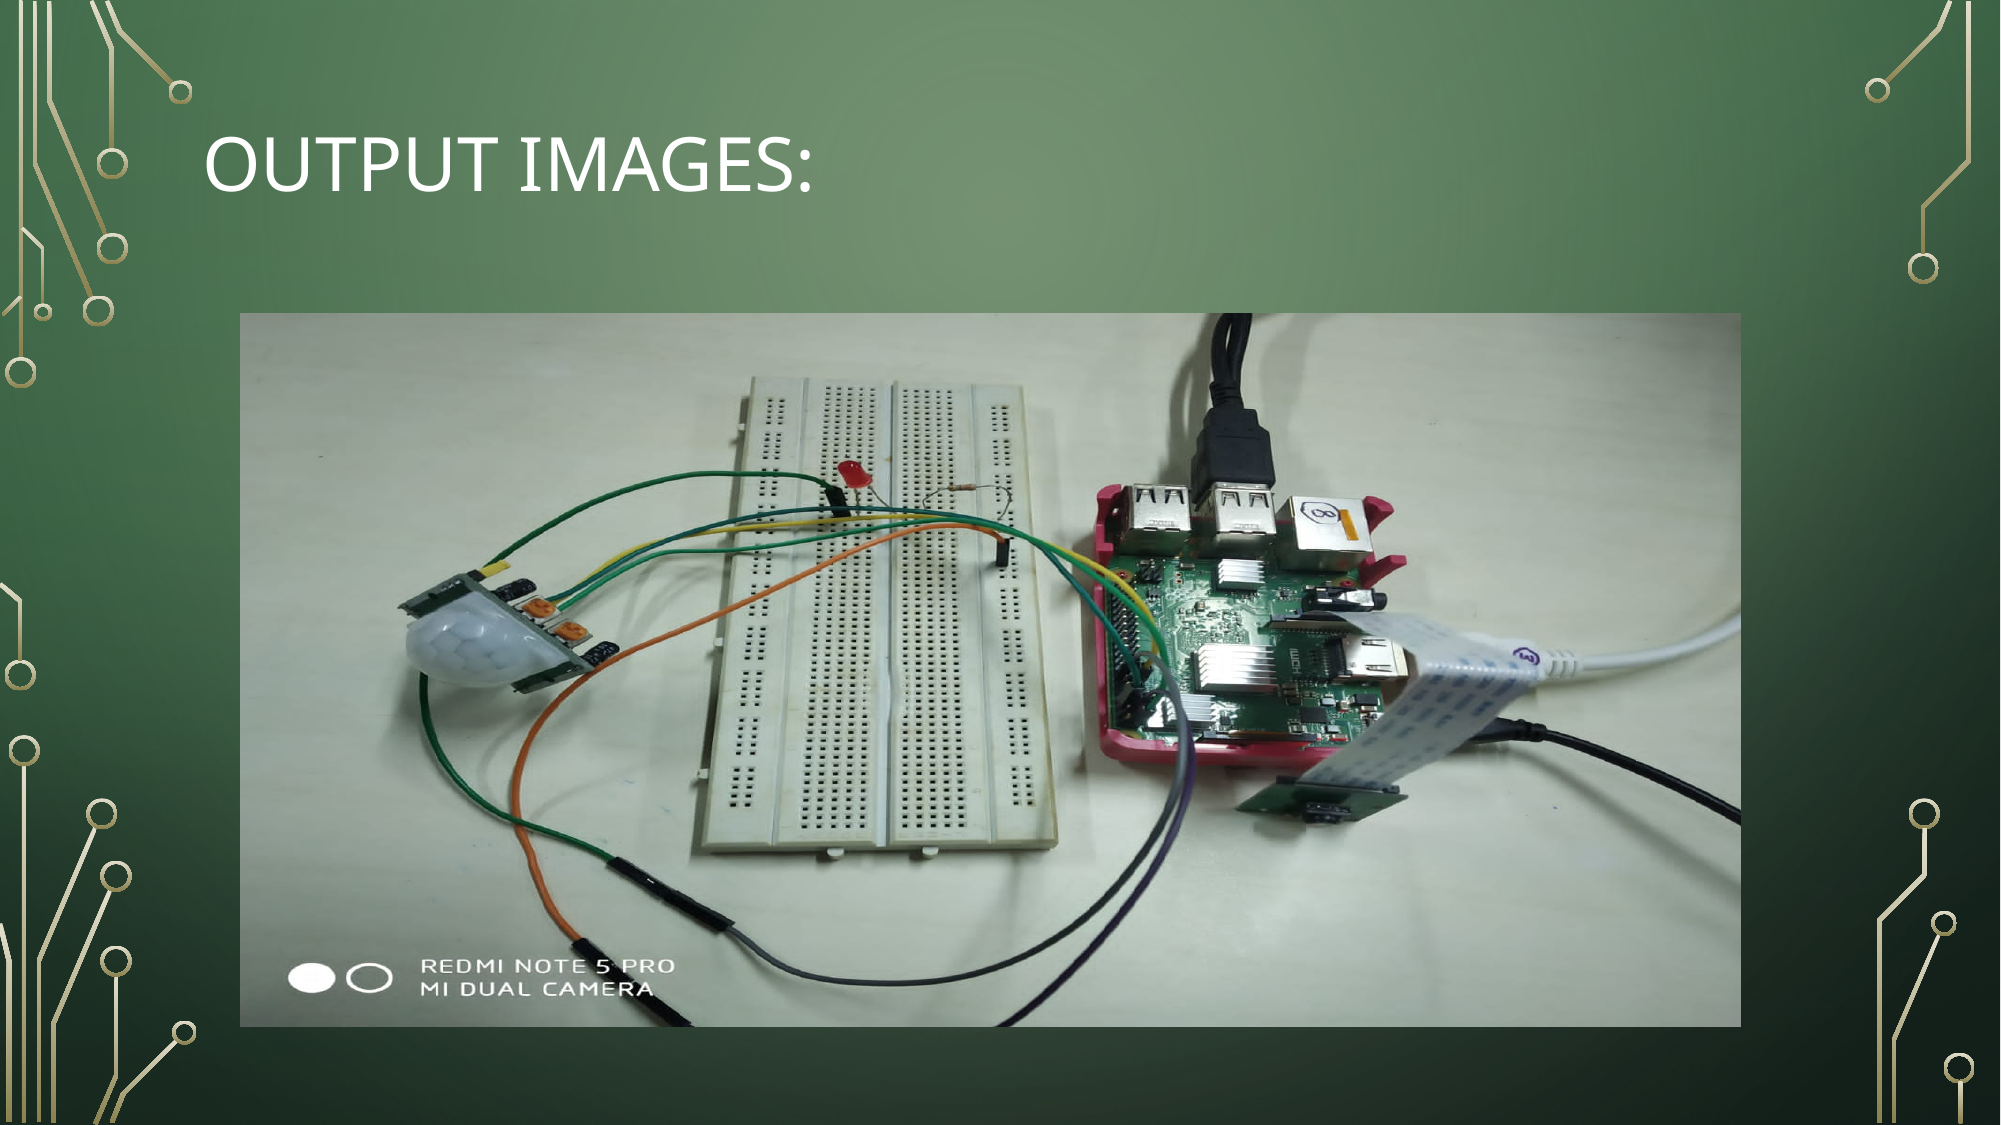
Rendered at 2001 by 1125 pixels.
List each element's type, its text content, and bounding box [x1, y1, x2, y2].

title Output images: [187, 101, 1813, 233]
picture [0, 0, 2001, 1125]
picture [100, 152, 124, 175]
picture [1869, 82, 1886, 99]
picture [8, 663, 32, 687]
picture [104, 949, 128, 973]
picture [172, 84, 189, 101]
